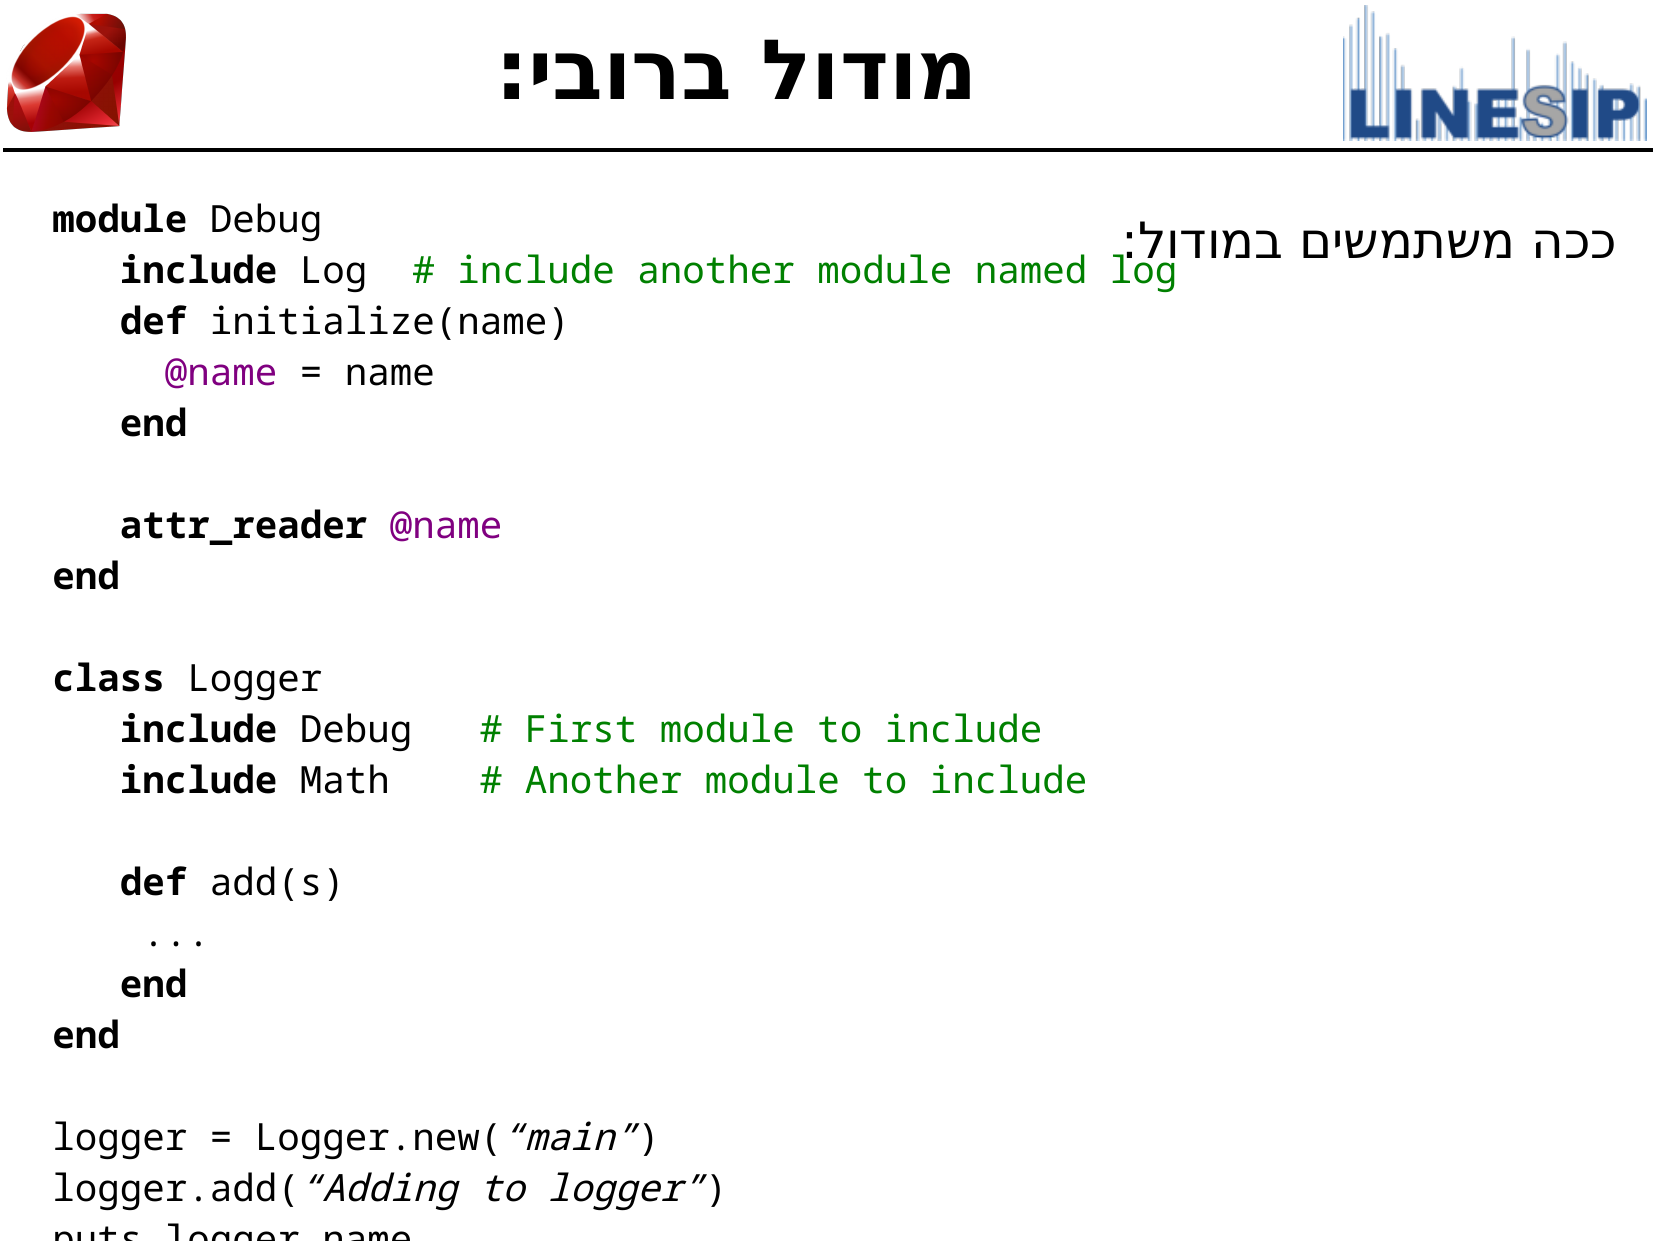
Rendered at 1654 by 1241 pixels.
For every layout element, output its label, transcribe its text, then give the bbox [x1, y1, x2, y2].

text_box module Debug include Log # include another module named log def initialize(name) @name = name end attr_reader @name end class Logger include Debug # First module to include include Math # Another module to include def add(s) ... end end logger = Logger.new(“main”) logger.add(“Adding to logger”) puts logger.name [37, 184, 1612, 1133]
text_box ככה משתמשים במודול: [19, 146, 1633, 245]
picture [5, 11, 126, 132]
text_box מודול ברובי: [124, 14, 1350, 131]
picture [1343, 5, 1647, 141]
